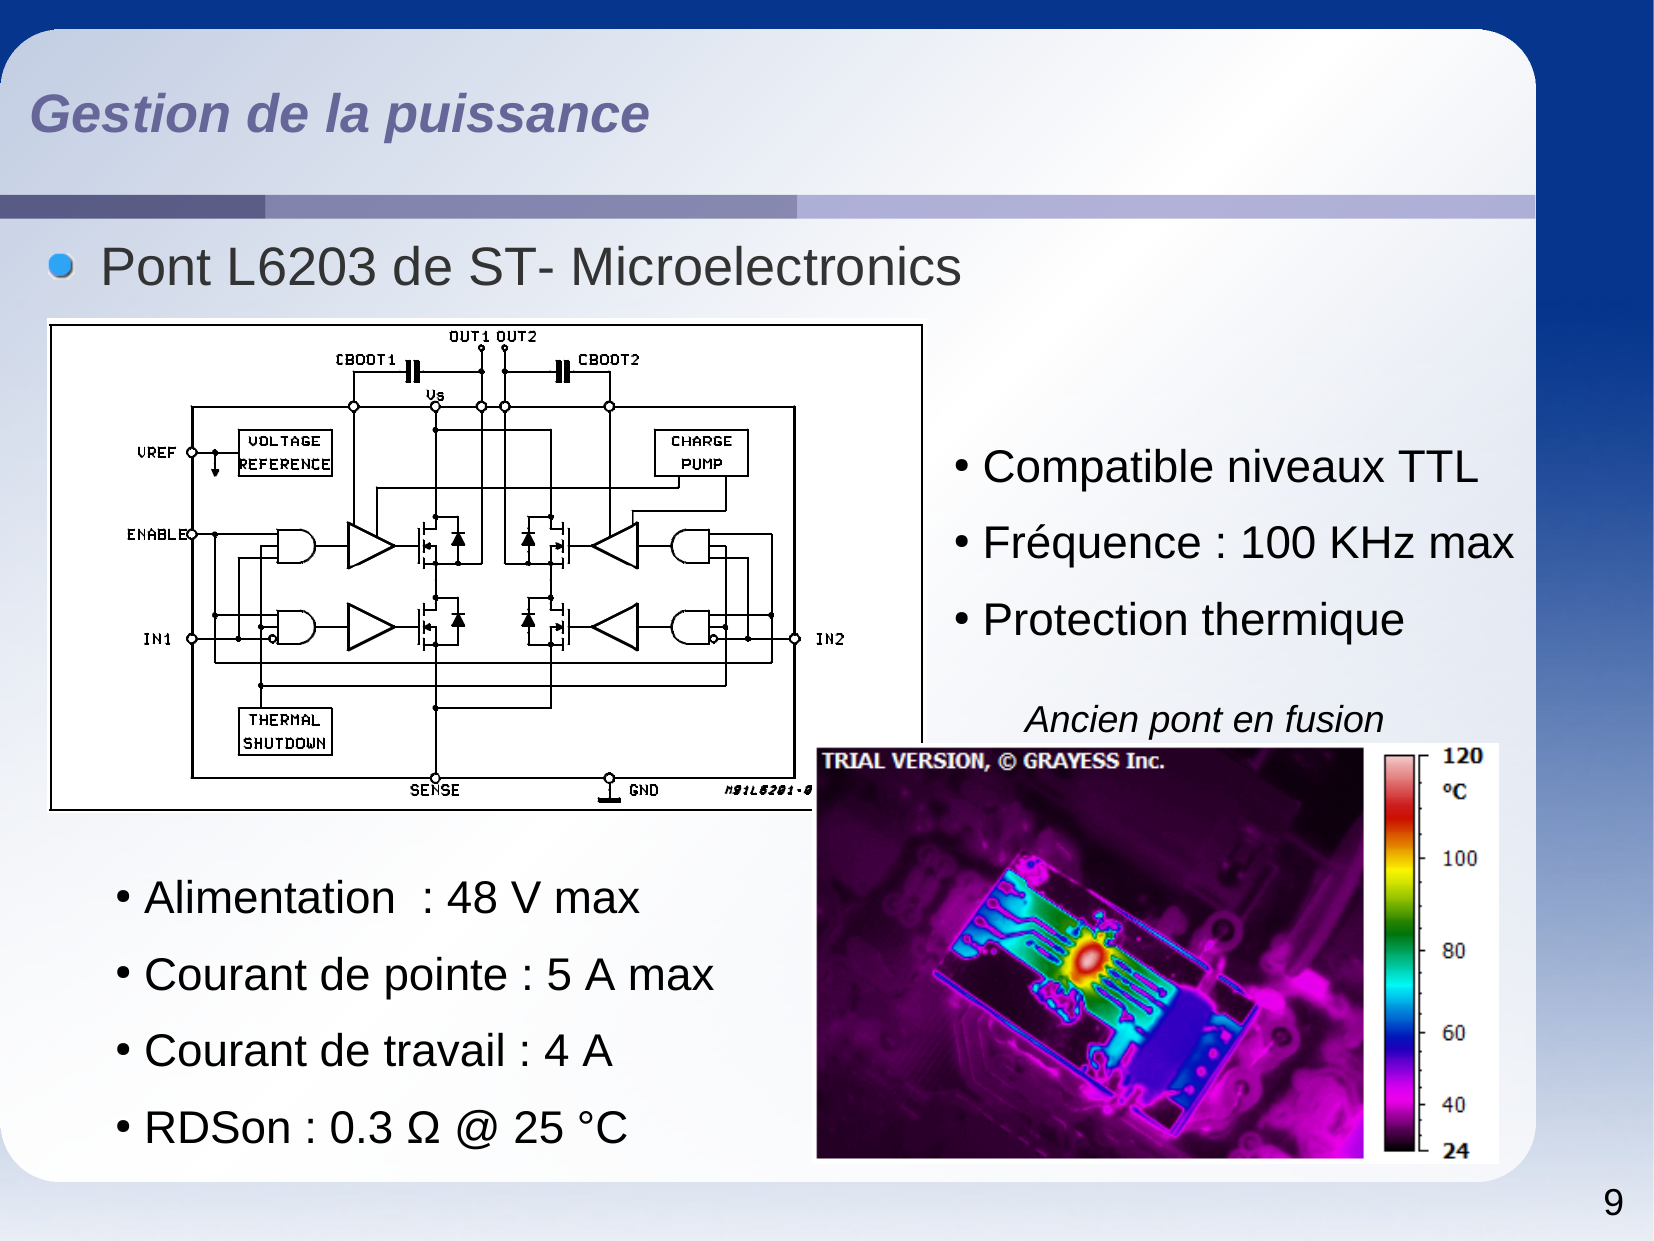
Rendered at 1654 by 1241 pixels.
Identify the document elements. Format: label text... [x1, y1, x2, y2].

picture [0, 0, 1654, 1241]
picture [47, 318, 1499, 1164]
text_box Ancien pont en fusion [1010, 690, 1400, 748]
text_box Alimentation : 48 V max Courant de pointe : 5 A max Courant de travail : 4 A RDSon : 0.3 Ω @ 25 °C [100, 838, 745, 1164]
list Pont L6203 de ST- Microelectronics [29, 236, 1506, 1152]
title Gestion de la puissance [29, 49, 1506, 178]
text_box Compatible niveaux TTL Fréquence : 100 KHz max Protection thermique [938, 407, 1560, 627]
